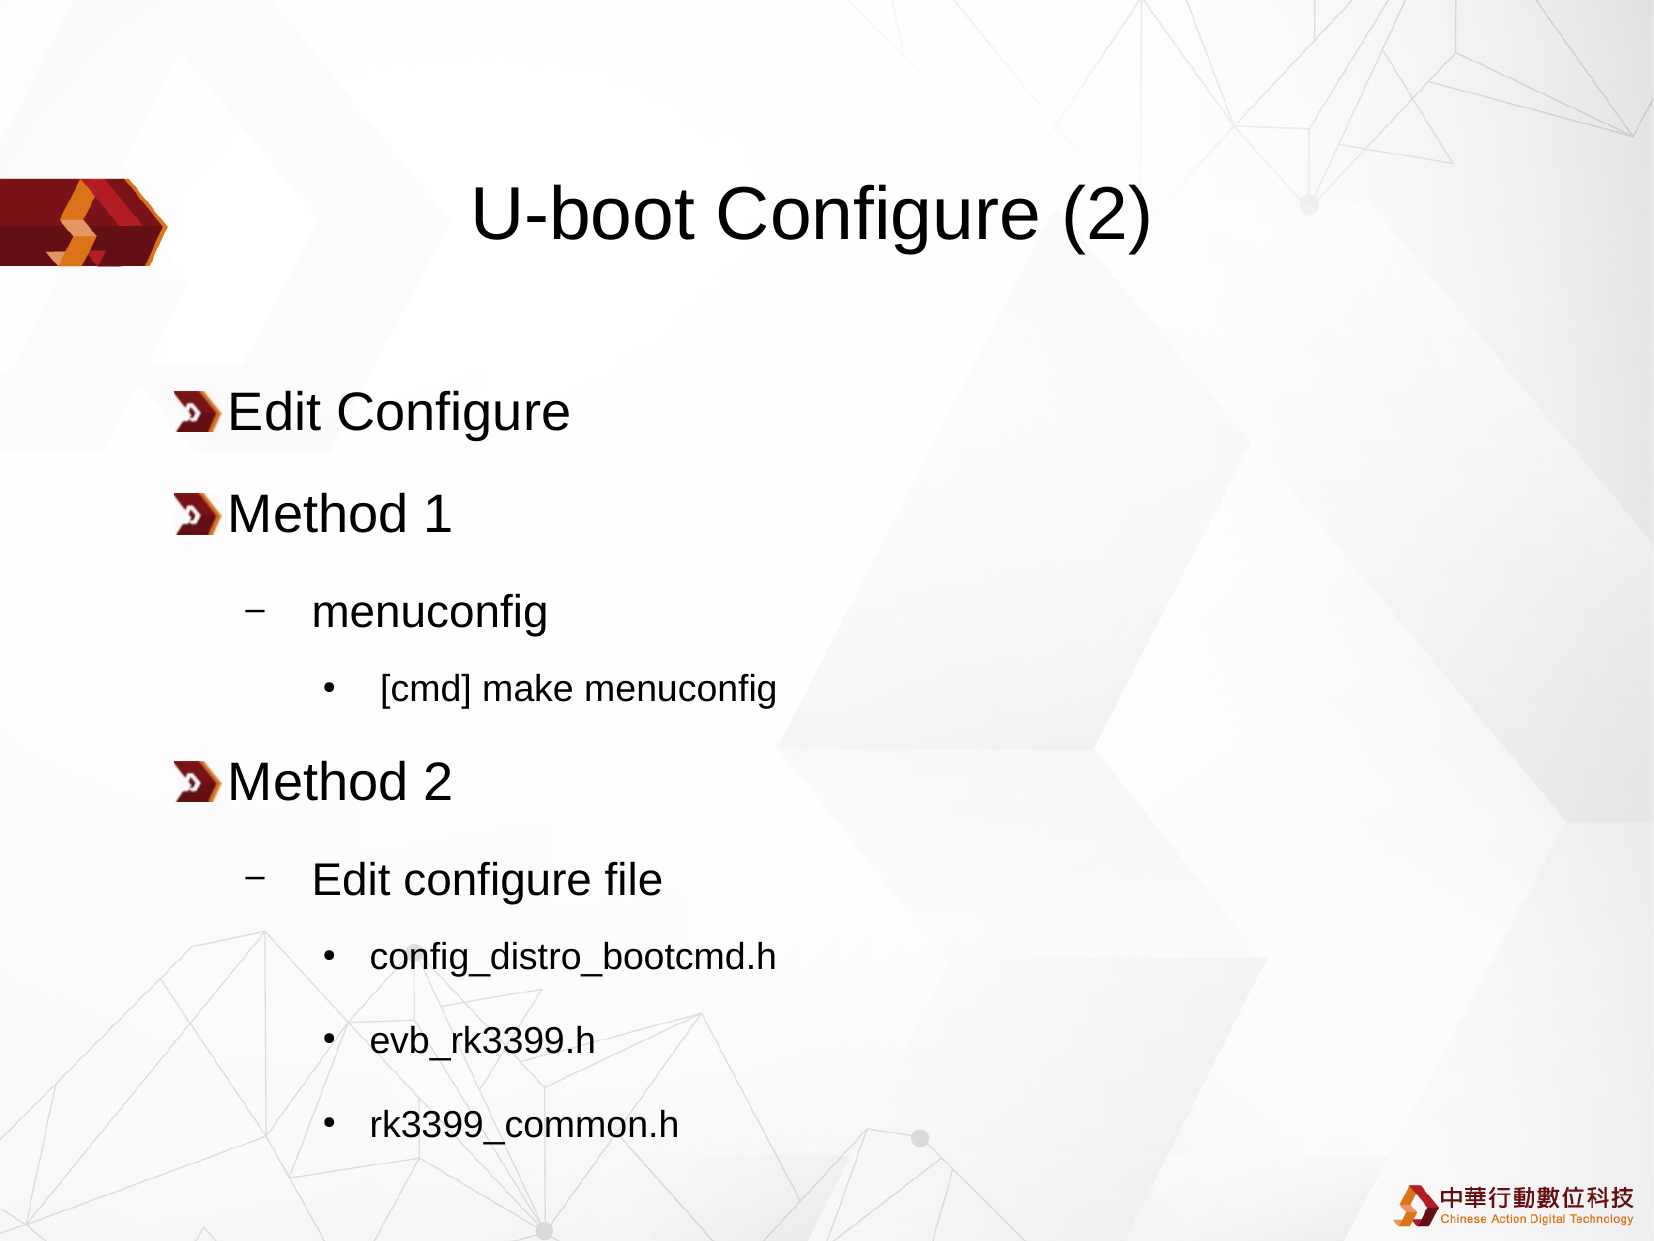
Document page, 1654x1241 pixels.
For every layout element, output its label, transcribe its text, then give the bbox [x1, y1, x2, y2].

title U-boot Configure (2) [118, 129, 1506, 298]
list Edit Configure Method 1 menuconfig [cmd] make menuconfig Method 2 Edit configure file config_distro_bootcmd.h evb_rk3399.h rk3399_common.h [118, 381, 1571, 1146]
picture [0, 0, 1654, 1241]
